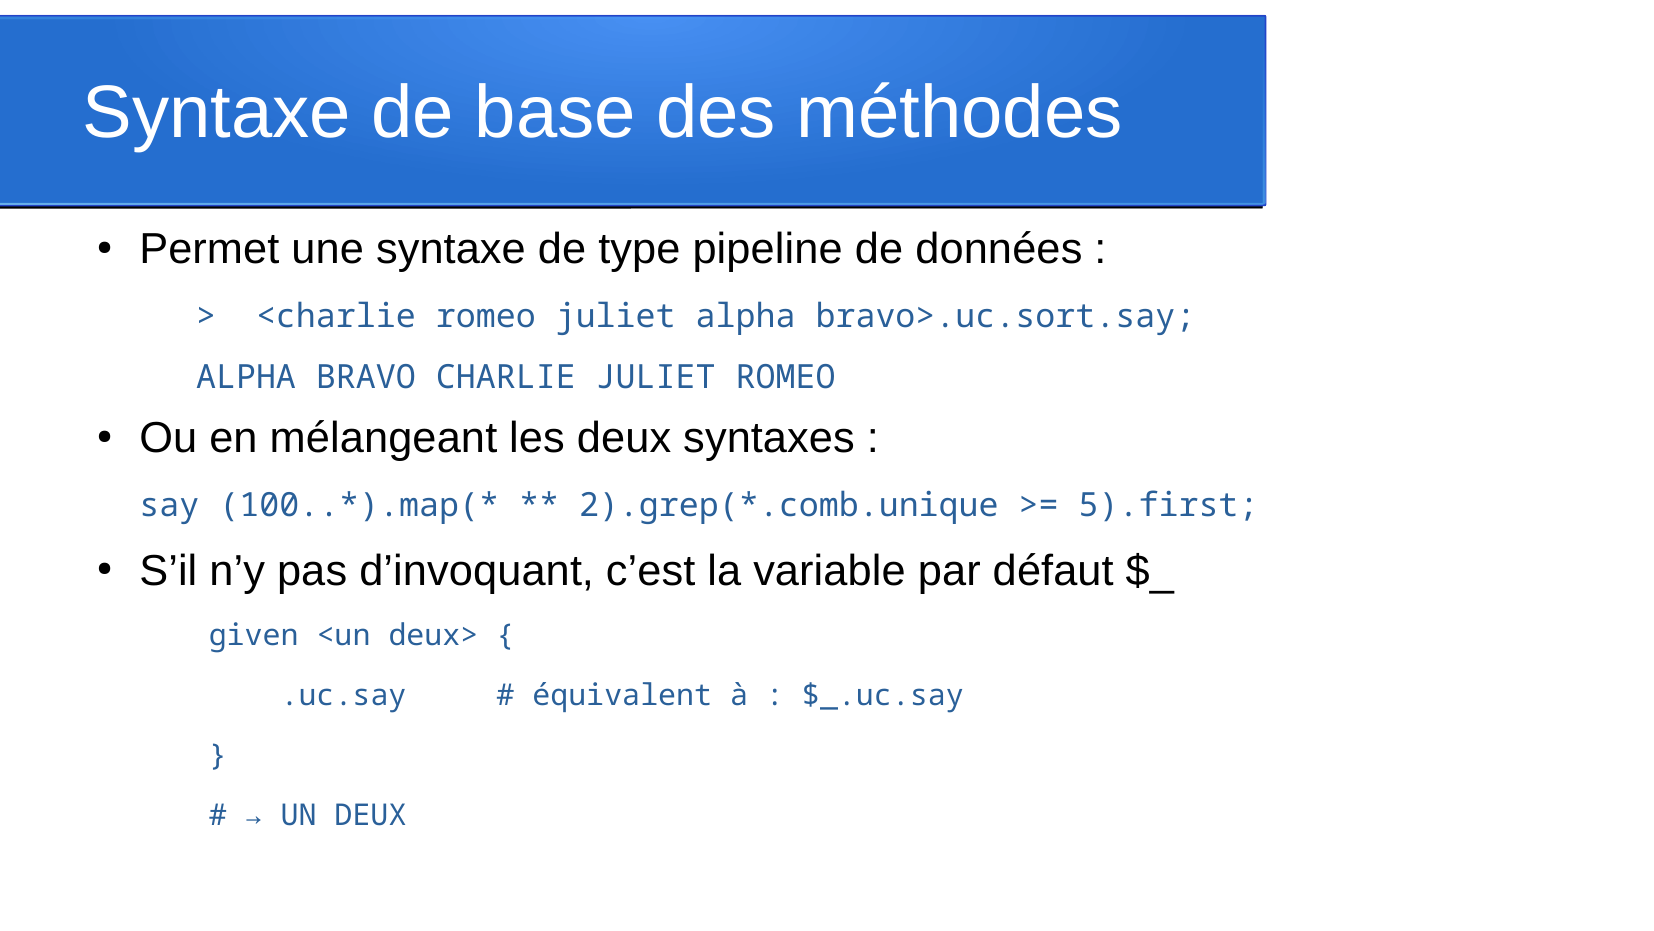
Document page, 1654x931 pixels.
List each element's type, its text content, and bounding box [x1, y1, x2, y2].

title Syntaxe de base des méthodes [82, 35, 1235, 189]
list Permet une syntaxe de type pipeline de données : > <charlie romeo juliet alpha bravo>.uc.sort.say; ALPHA BRAVO CHARLIE JULIET ROMEO Ou en mélangeant les deux syntaxes : say (100..*).map(* ** 2).grep(*.comb.unique >= 5).first; S’il n’y pas d’invoquant, c’est la variable par défaut $_ given <un deux> { .uc.say # équivalent à : $_.uc.say } # → UN DEUX [82, 224, 1571, 839]
picture [0, 13, 1270, 212]
